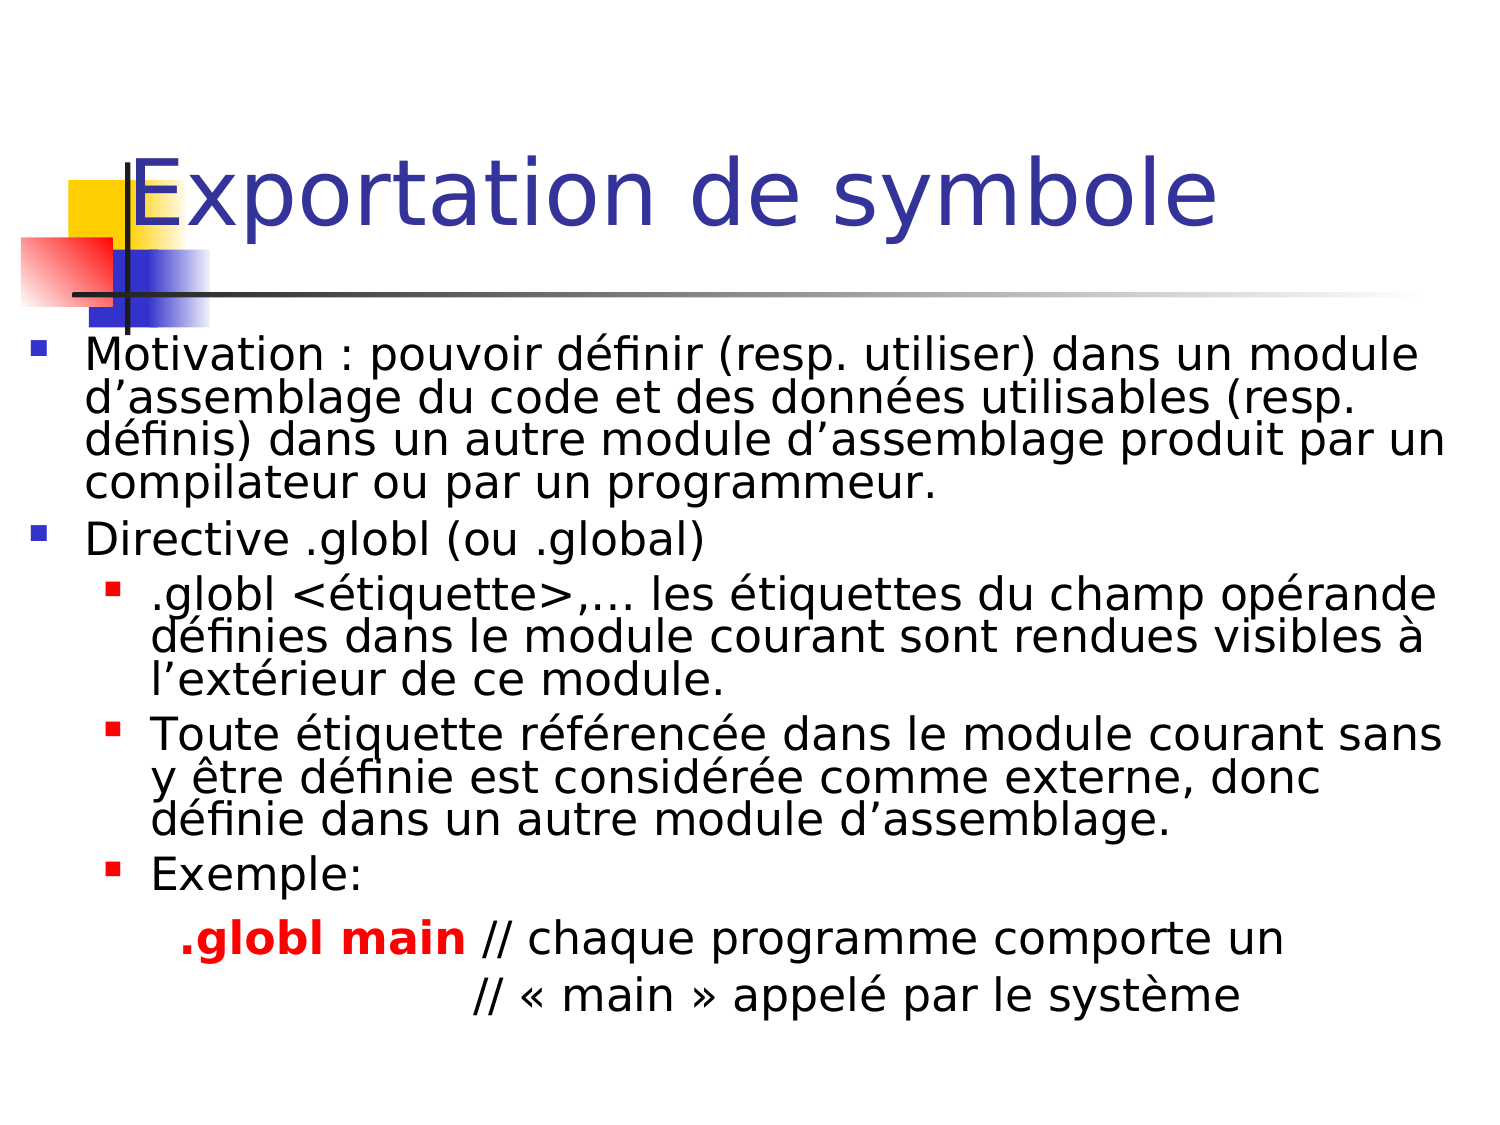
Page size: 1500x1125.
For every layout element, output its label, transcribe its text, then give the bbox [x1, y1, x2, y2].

list Motivation : pouvoir définir (resp. utiliser) dans un module d’assemblage du code et des données utilisables (resp. définis) dans un autre module d’assemblage produit par un compilateur ou par un programmeur. Directive .globl (ou .global) .globl <étiquette>,… les étiquettes du champ opérande définies dans le module courant sont rendues visibles à l’extérieur de ce module. Toute étiquette référencée dans le module courant sans y être définie est considérée comme externe, donc définie dans un autre module d’assemblage. Exemple: .globl main // chaque programme comporte un // « main » appelé par le système [13, 328, 1477, 1125]
title Exportation de symbole [112, 99, 1388, 288]
